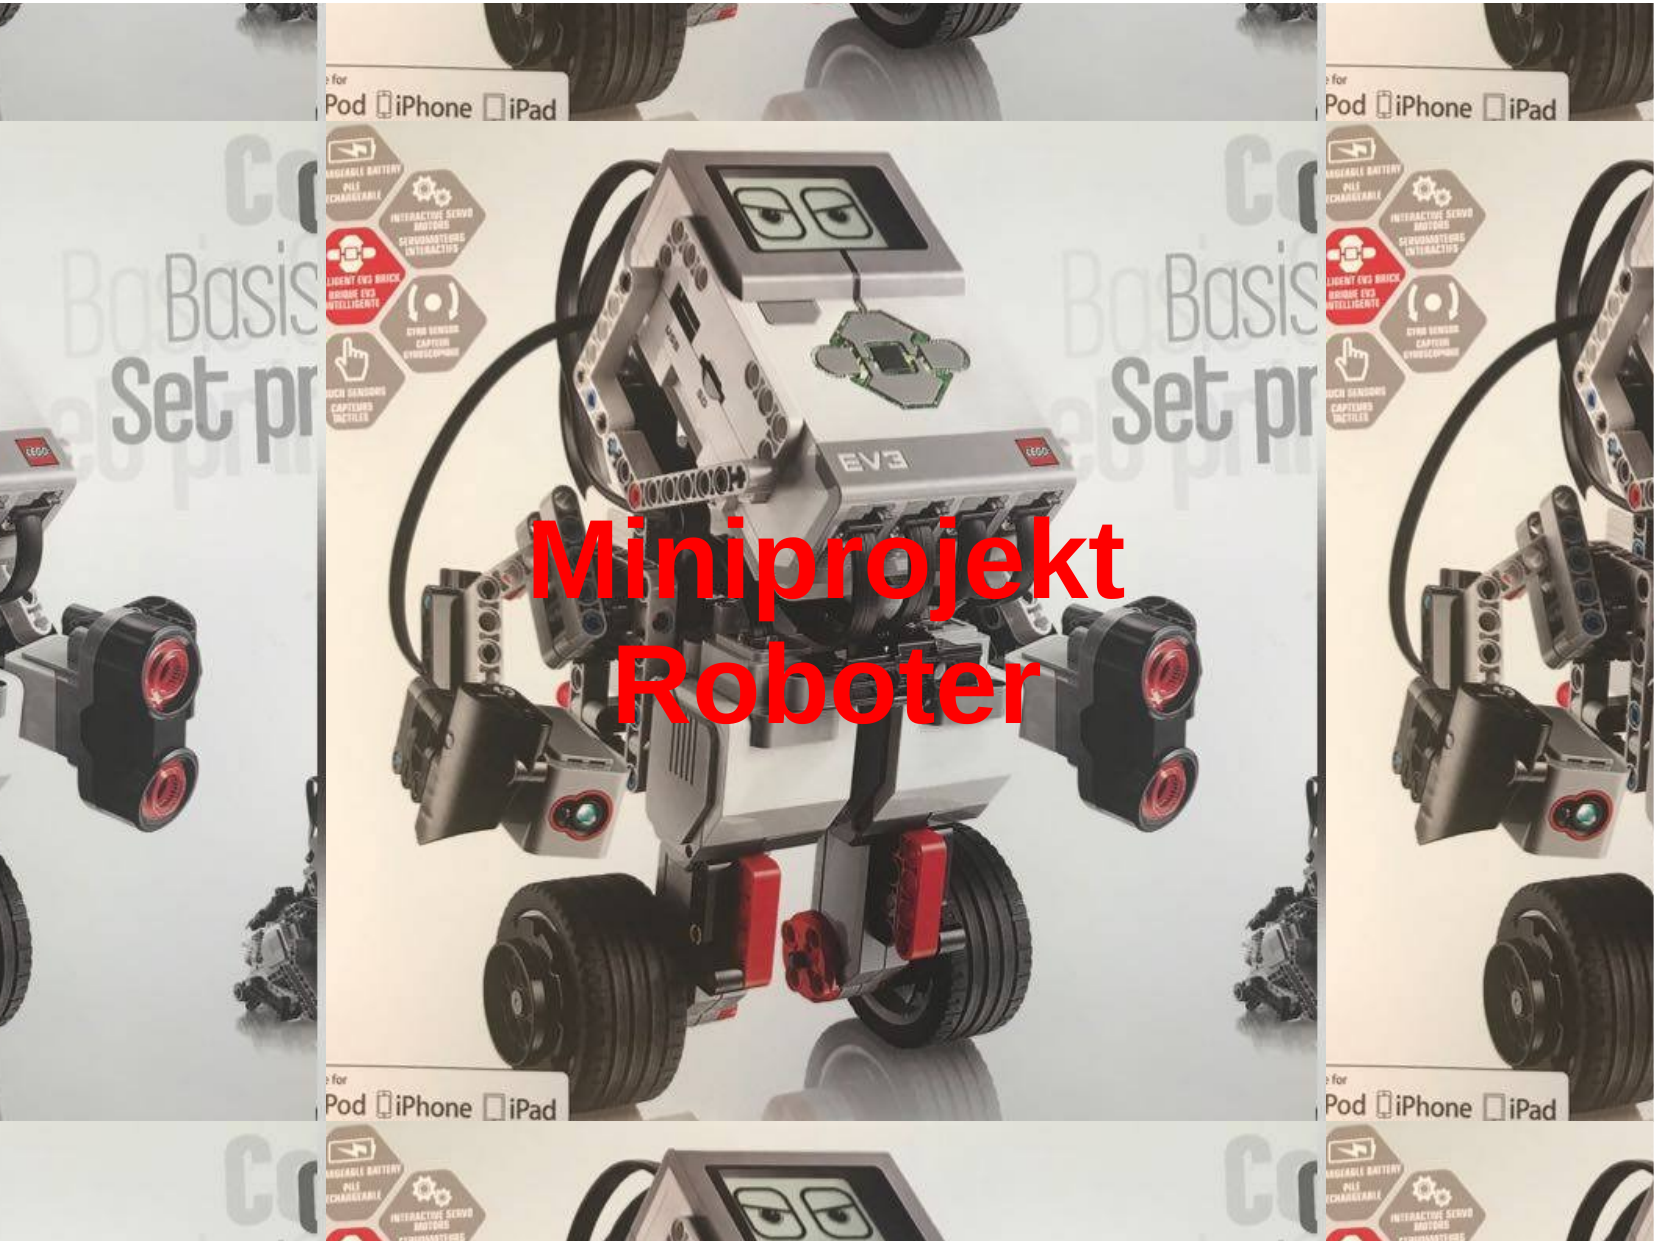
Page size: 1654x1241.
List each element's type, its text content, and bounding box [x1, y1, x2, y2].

subtitle Miniprojekt Roboter [0, 3, 1654, 1241]
